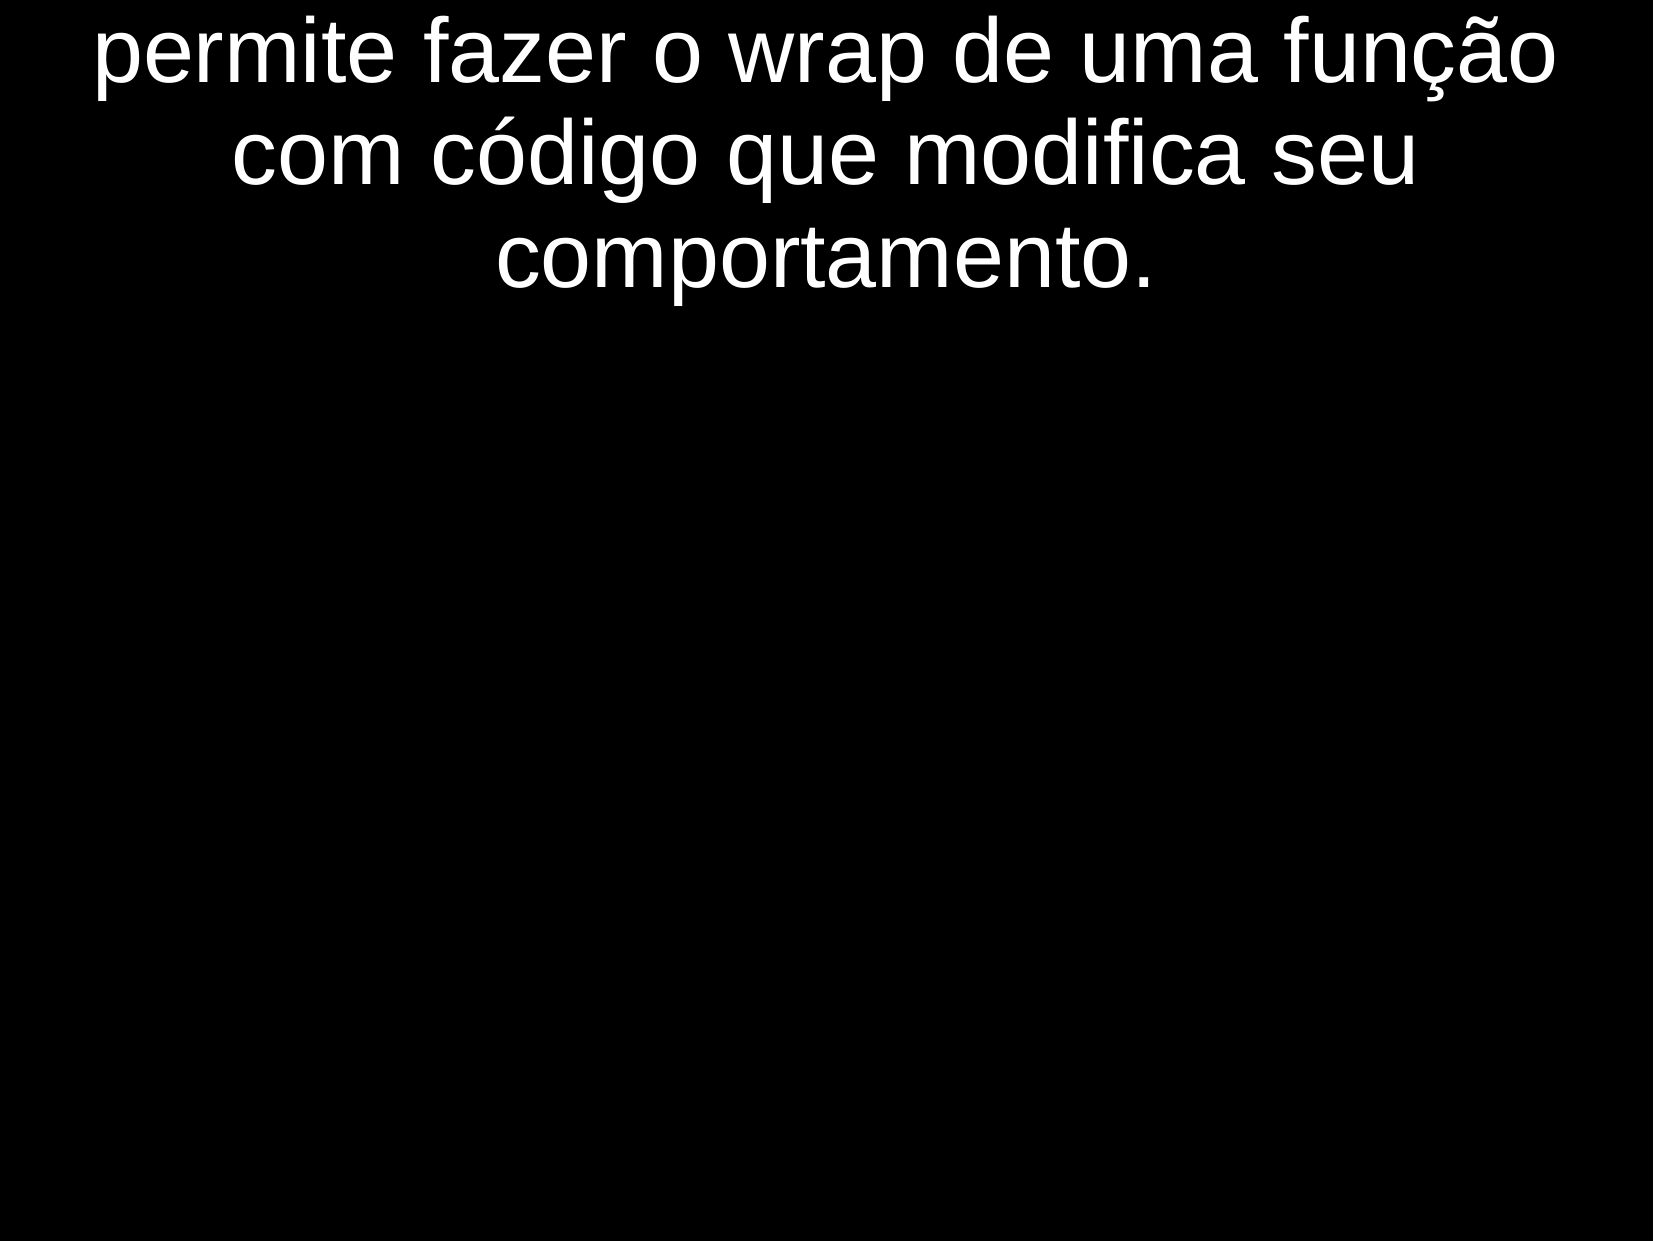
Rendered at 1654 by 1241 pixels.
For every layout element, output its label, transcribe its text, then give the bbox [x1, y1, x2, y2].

title permite fazer o wrap de uma função com código que modifica seu comportamento. [82, 0, 1571, 307]
